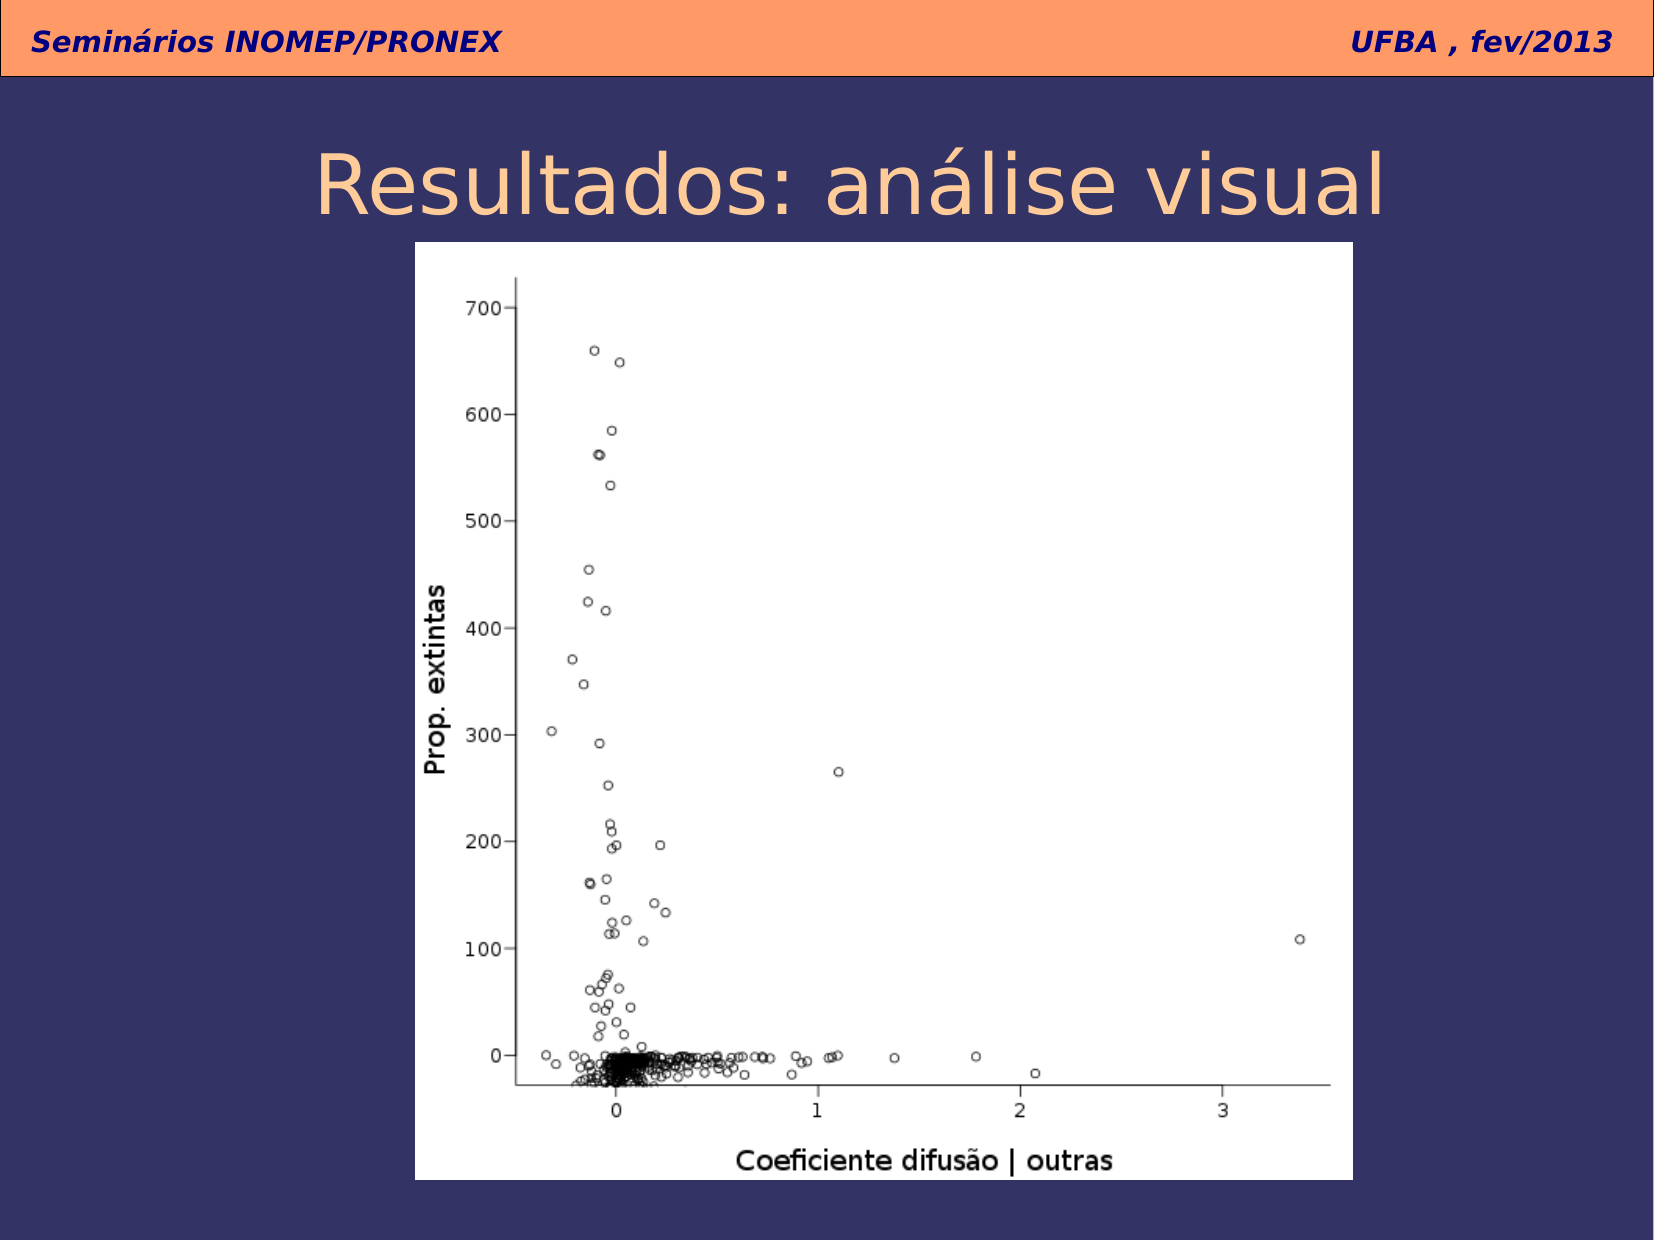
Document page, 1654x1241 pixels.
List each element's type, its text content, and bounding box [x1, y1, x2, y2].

title Resultados: análise visual [68, 111, 1634, 259]
picture [415, 242, 1353, 1181]
